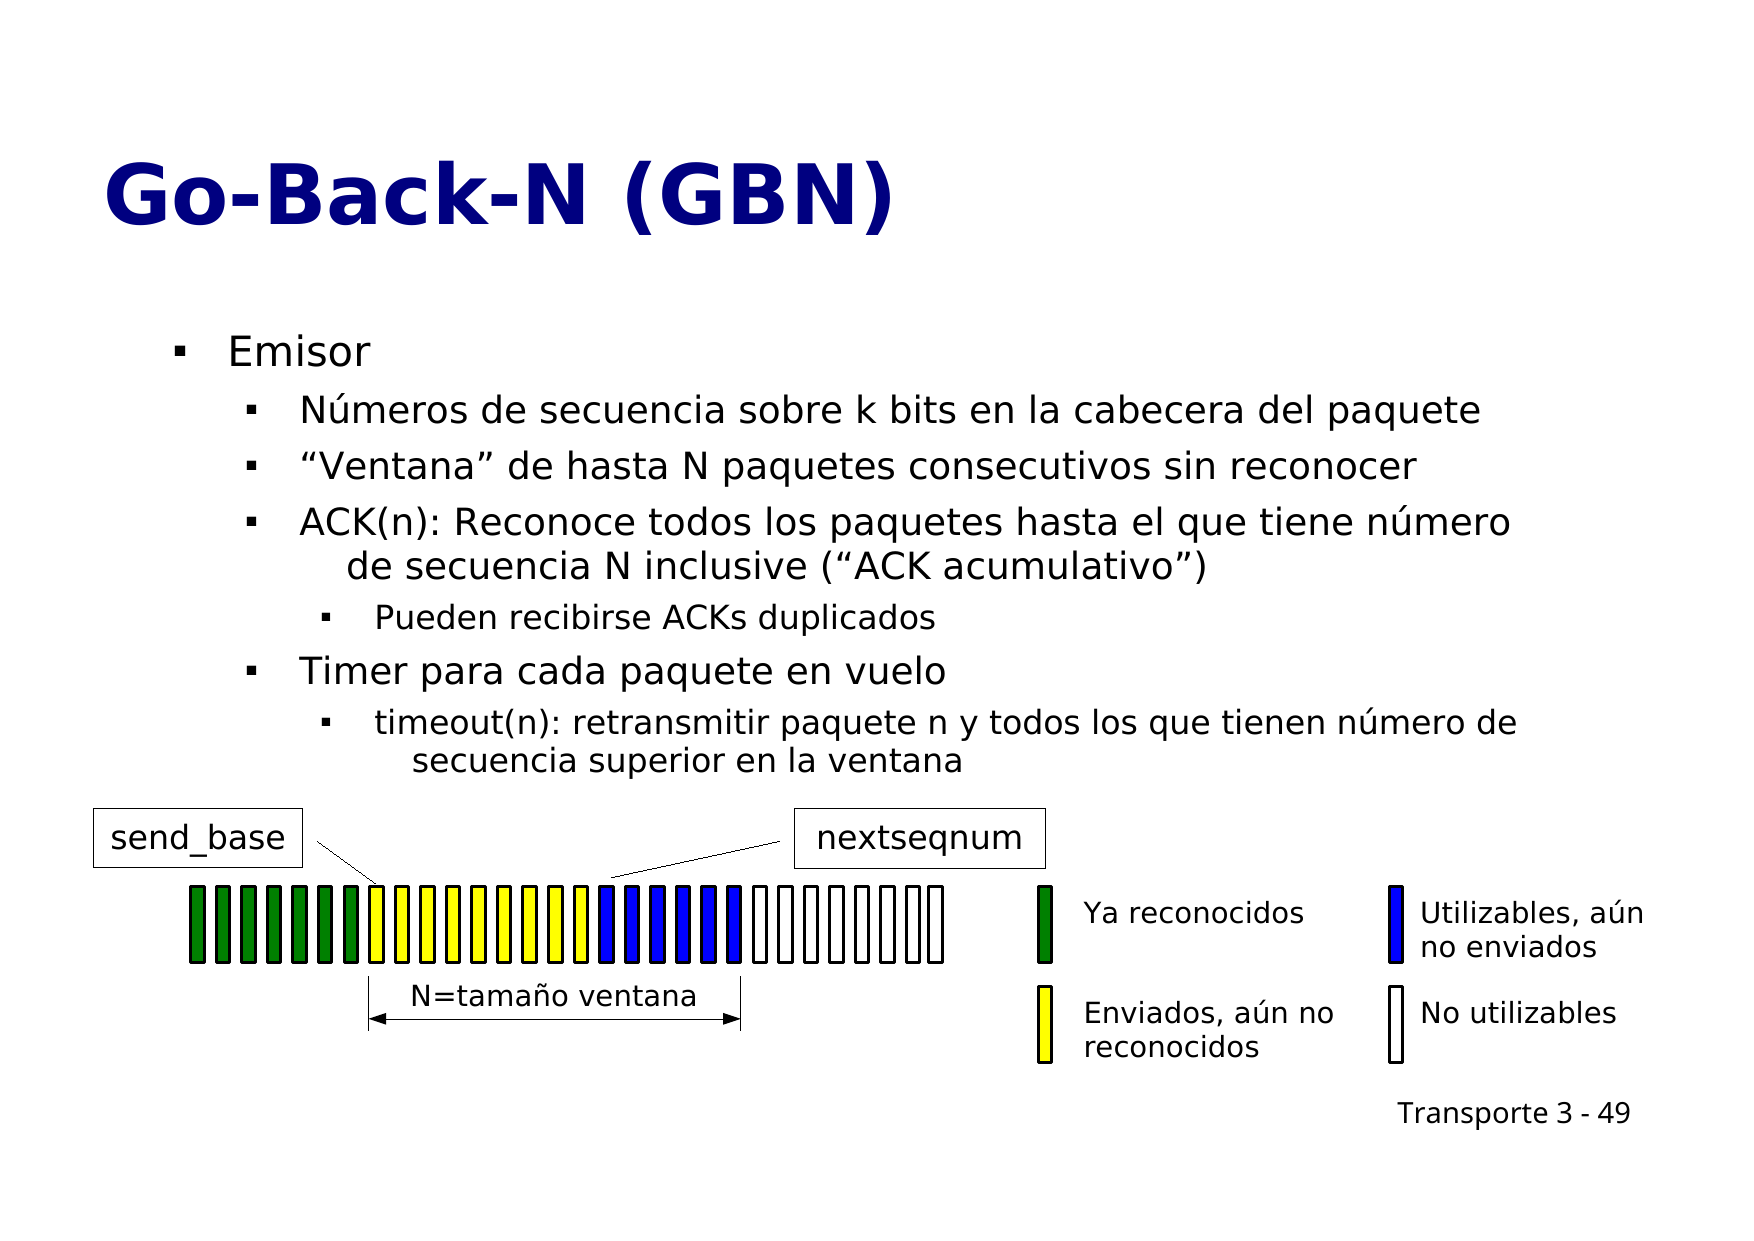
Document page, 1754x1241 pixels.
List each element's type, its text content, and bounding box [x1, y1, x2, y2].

text_box [420, 886, 435, 963]
text_box Enviados, aún no reconocidos [1068, 989, 1351, 1073]
text_box [446, 886, 460, 963]
text_box [829, 886, 844, 963]
text_box [1389, 886, 1403, 963]
text_box [267, 886, 281, 963]
text_box [190, 886, 205, 963]
list Emisor Números de secuencia sobre k bits en la cabecera del paquete “Ventana” de hasta N paquetes consecutivos sin reconocer ACK(n): Reconoce todos los paquetes hasta el que tiene número de secuencia N inclusive (“ACK acumulativo”) Pueden recibirse ACKs duplicados Timer para cada paquete en vuelo timeout(n): retransmitir paquete n y todos los que tienen número de secuencia superior en la ventana [154, 320, 1546, 1082]
text_box [574, 886, 588, 963]
text_box Utilizables, aún no enviados [1405, 888, 1669, 972]
text_box [216, 886, 230, 963]
text_box [344, 886, 358, 963]
text_box [497, 886, 511, 963]
text_box [855, 886, 869, 963]
text_box [599, 886, 614, 963]
text_box [880, 886, 895, 963]
text_box send_base [94, 809, 303, 868]
text_box [548, 886, 563, 963]
text_box [753, 886, 767, 963]
text_box [727, 886, 741, 963]
text_box [928, 886, 943, 963]
text_box [522, 886, 537, 963]
text_box [471, 886, 486, 963]
text_box [906, 886, 920, 963]
text_box [676, 886, 690, 963]
text_box [1038, 986, 1052, 1063]
text_box [778, 886, 793, 963]
text_box [625, 886, 639, 963]
text_box [1038, 886, 1052, 963]
text_box No utilizables [1405, 989, 1633, 1039]
text_box [650, 886, 665, 963]
text_box [804, 886, 818, 963]
text_box [1389, 986, 1403, 1063]
text_box [241, 886, 256, 963]
text_box Ya reconocidos [1068, 888, 1320, 938]
text_box nextseqnum [794, 809, 1046, 868]
title Go-Back-N (GBN) [88, 95, 1654, 298]
text_box [701, 886, 716, 963]
text_box [292, 886, 307, 963]
text_box [318, 886, 332, 963]
text_box [369, 886, 384, 963]
text_box [395, 886, 409, 963]
